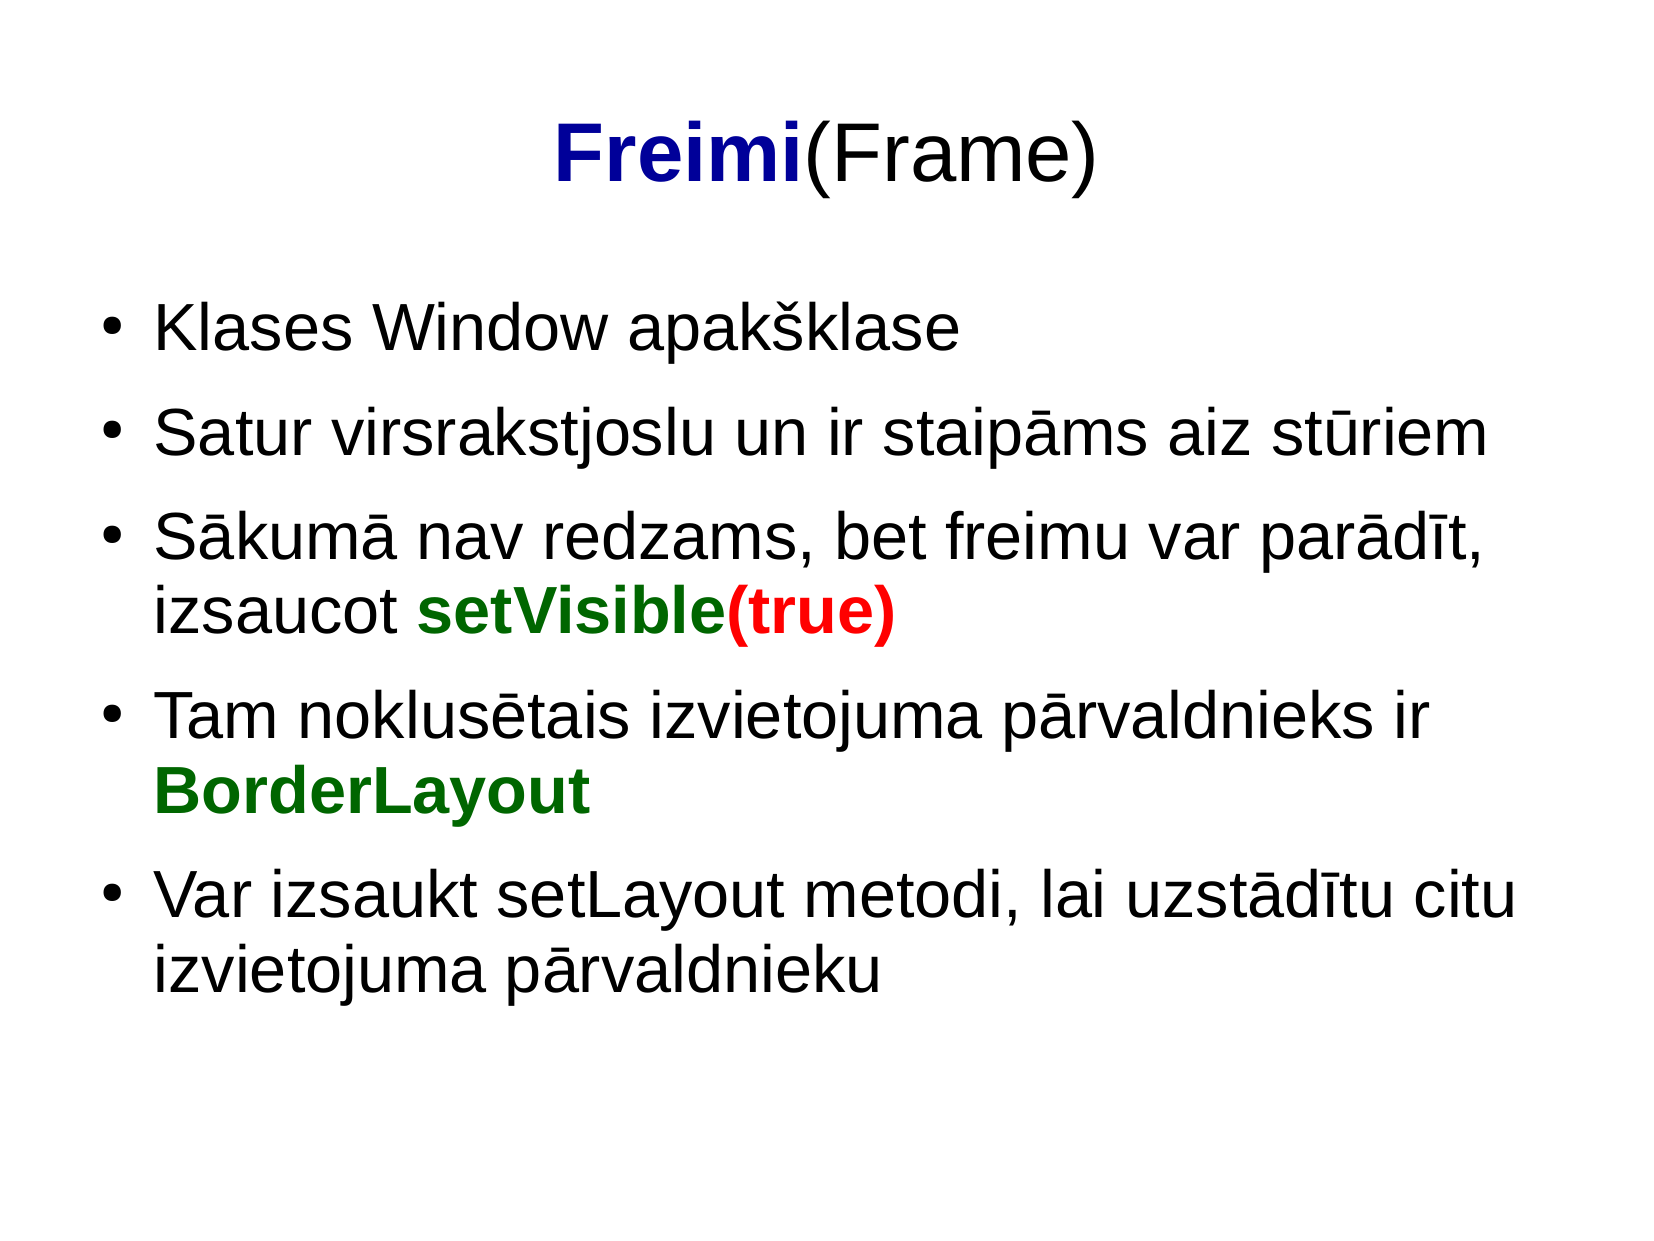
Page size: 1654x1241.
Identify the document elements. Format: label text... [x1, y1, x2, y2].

list Klases Window apakšklase Satur virsrakstjoslu un ir staipāms aiz stūriem Sākumā nav redzams, bet freimu var parādīt, izsaucot setVisible(true) Tam noklusētais izvietojuma pārvaldnieks ir BorderLayout Var izsaukt setLayout metodi, lai uzstādītu citu izvietojuma pārvaldnieku [82, 290, 1538, 1010]
title Freimi(Frame) [82, 49, 1571, 257]
